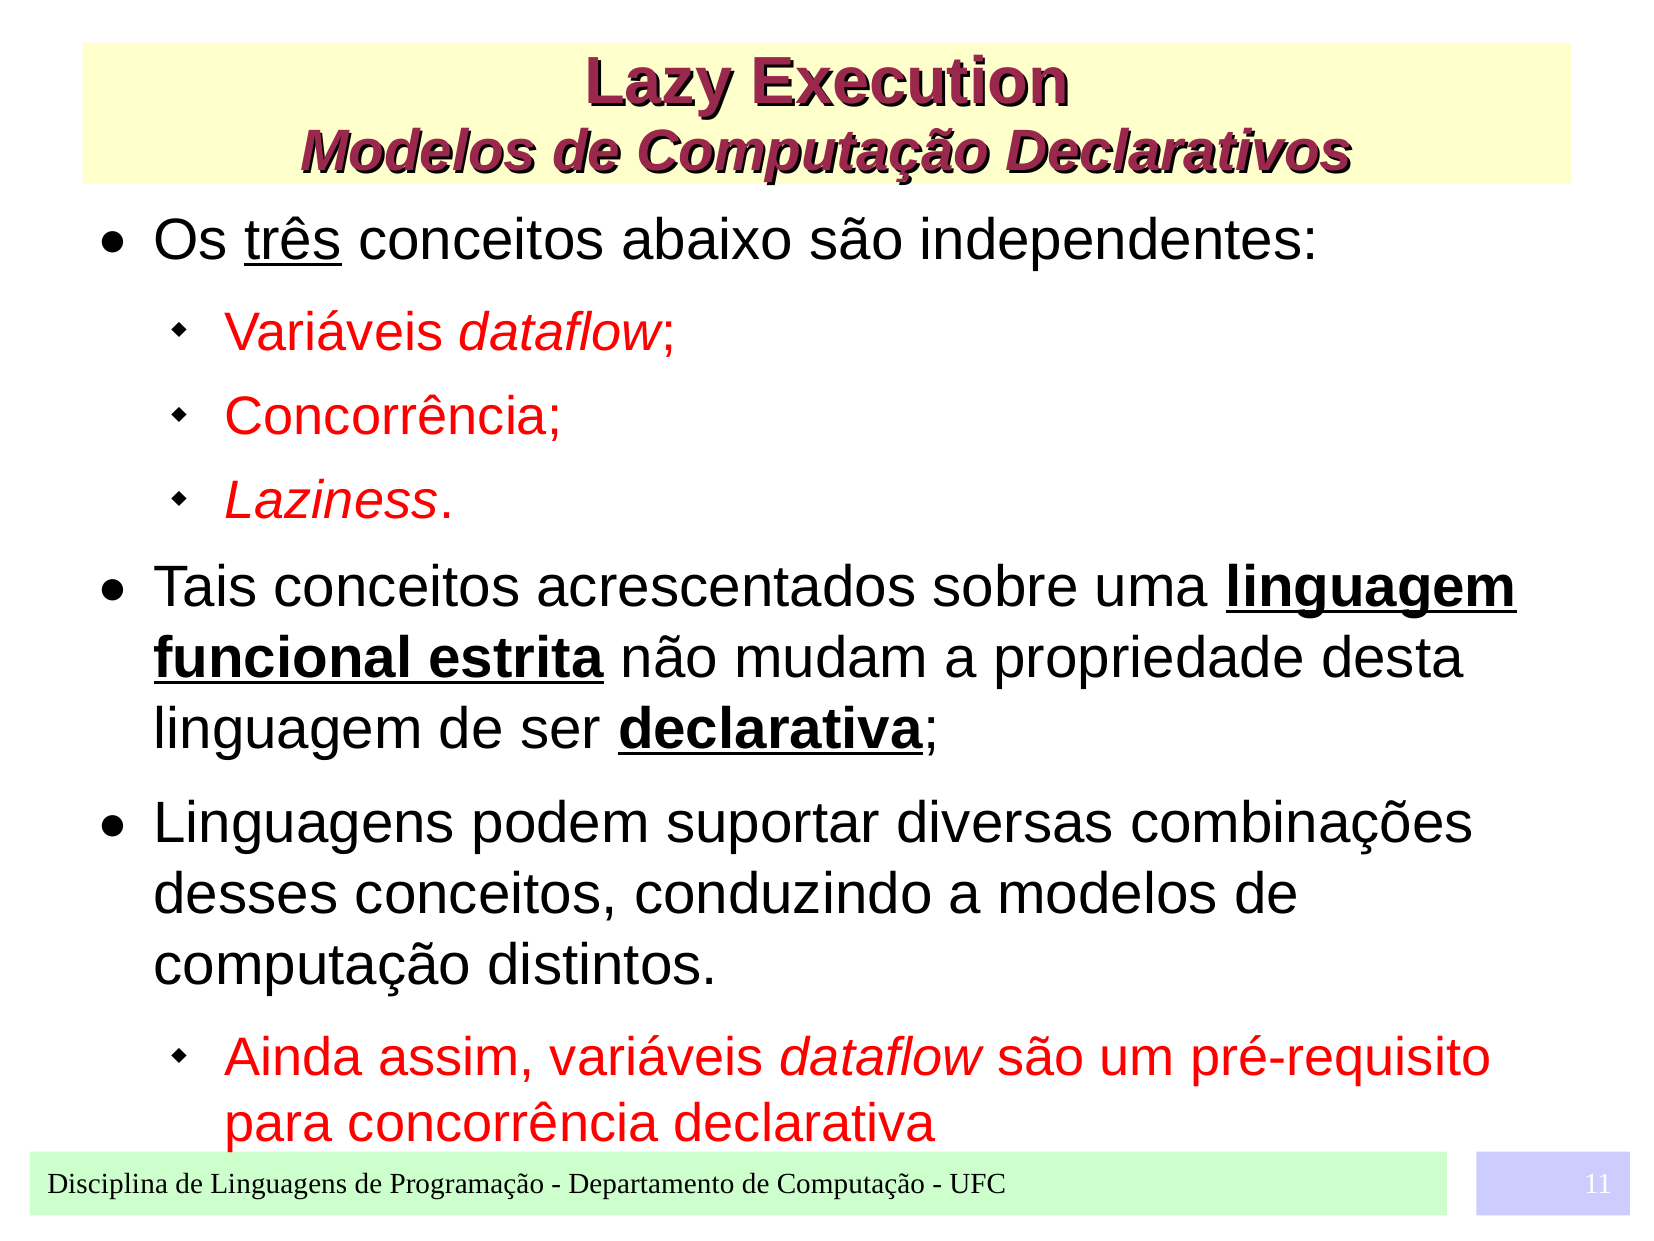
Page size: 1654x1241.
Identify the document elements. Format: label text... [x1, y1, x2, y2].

title Lazy Execution Modelos de Computação Declarativos [82, 42, 1571, 184]
list Os três conceitos abaixo são independentes: Variáveis dataflow; Concorrência; Laziness. Tais conceitos acrescentados sobre uma linguagem funcional estrita não mudam a propriedade desta linguagem de ser declarativa; Linguagens podem suportar diversas combinações desses conceitos, conduzindo a modelos de computação distintos. Ainda assim, variáveis dataflow são um pré-requisito para concorrência declarativa [82, 206, 1571, 1158]
